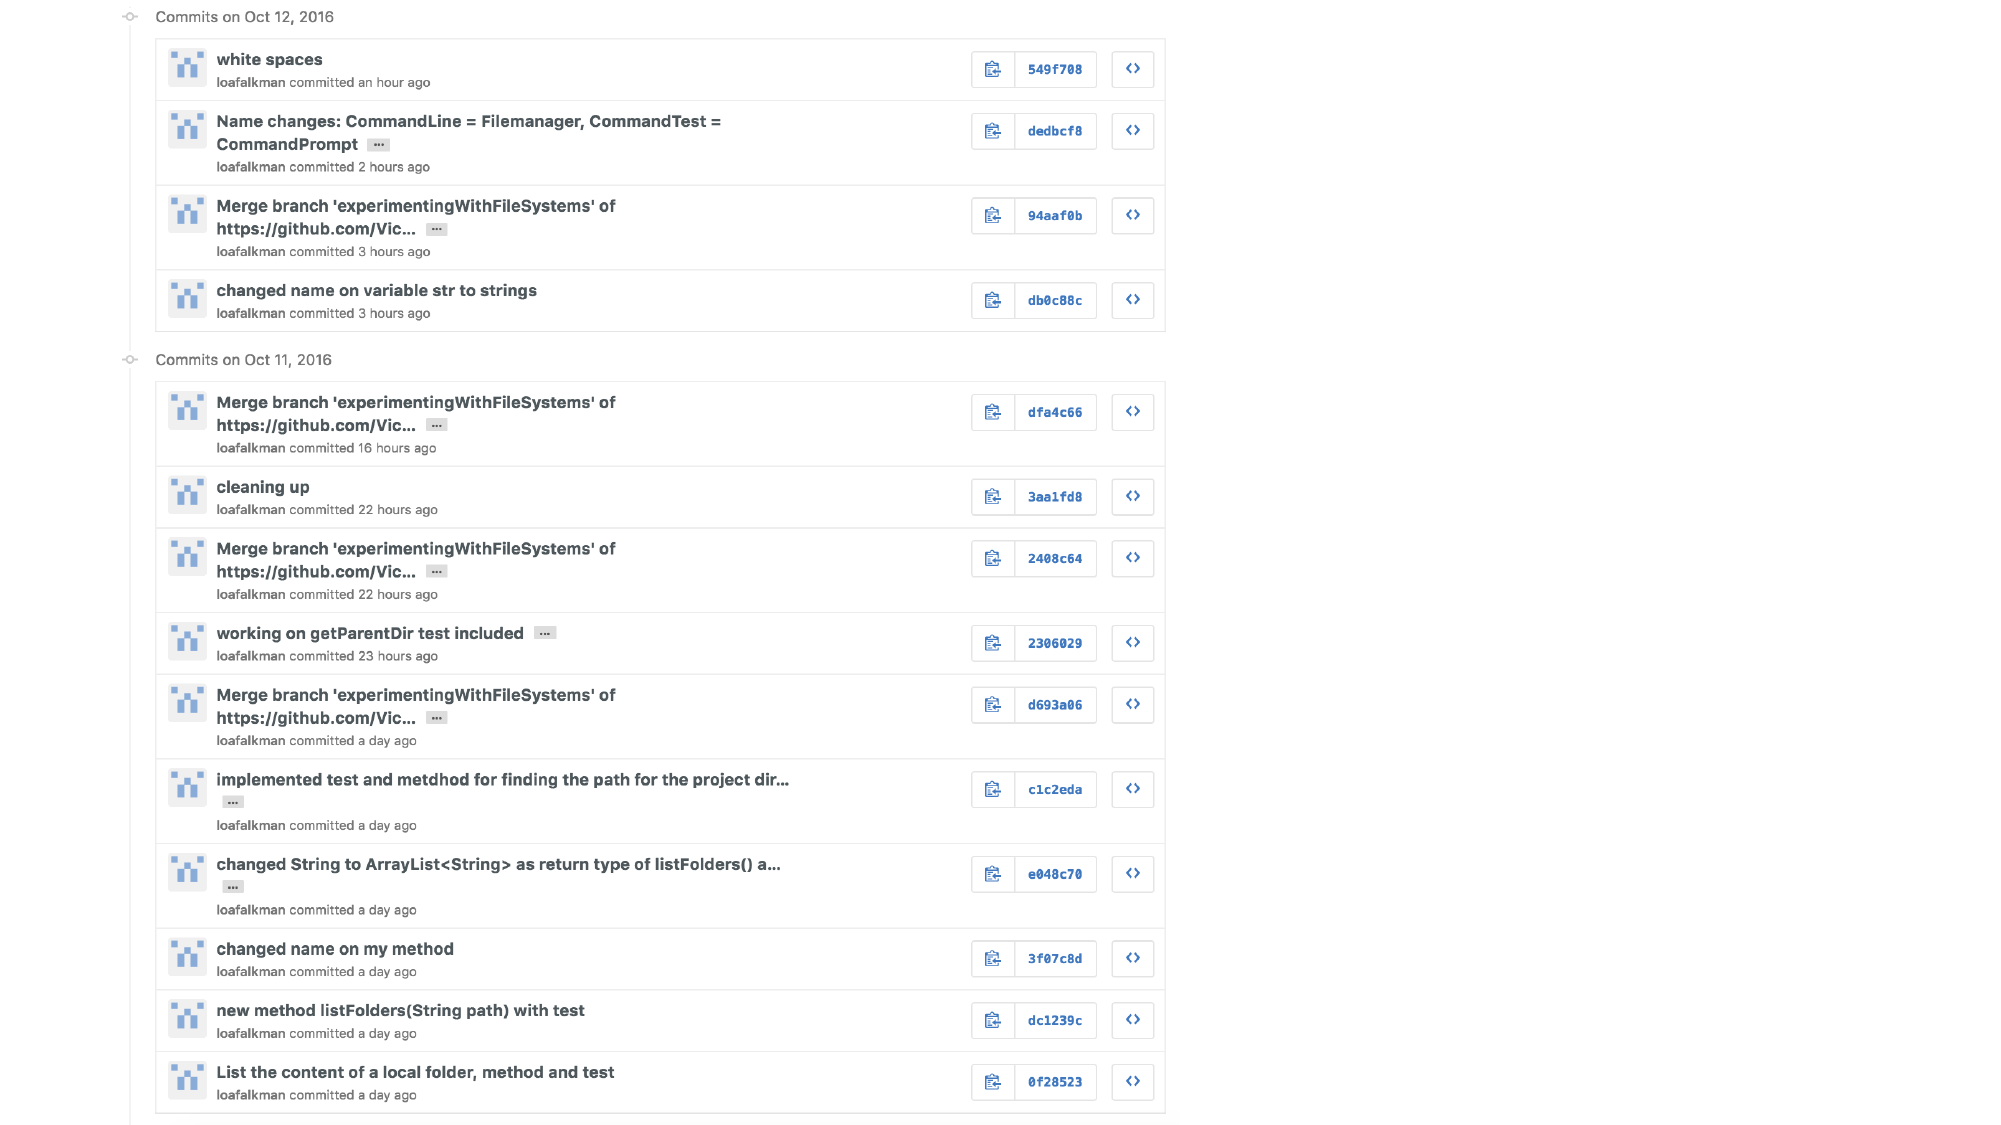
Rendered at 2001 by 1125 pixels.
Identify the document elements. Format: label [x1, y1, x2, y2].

picture [106, 0, 1180, 1125]
